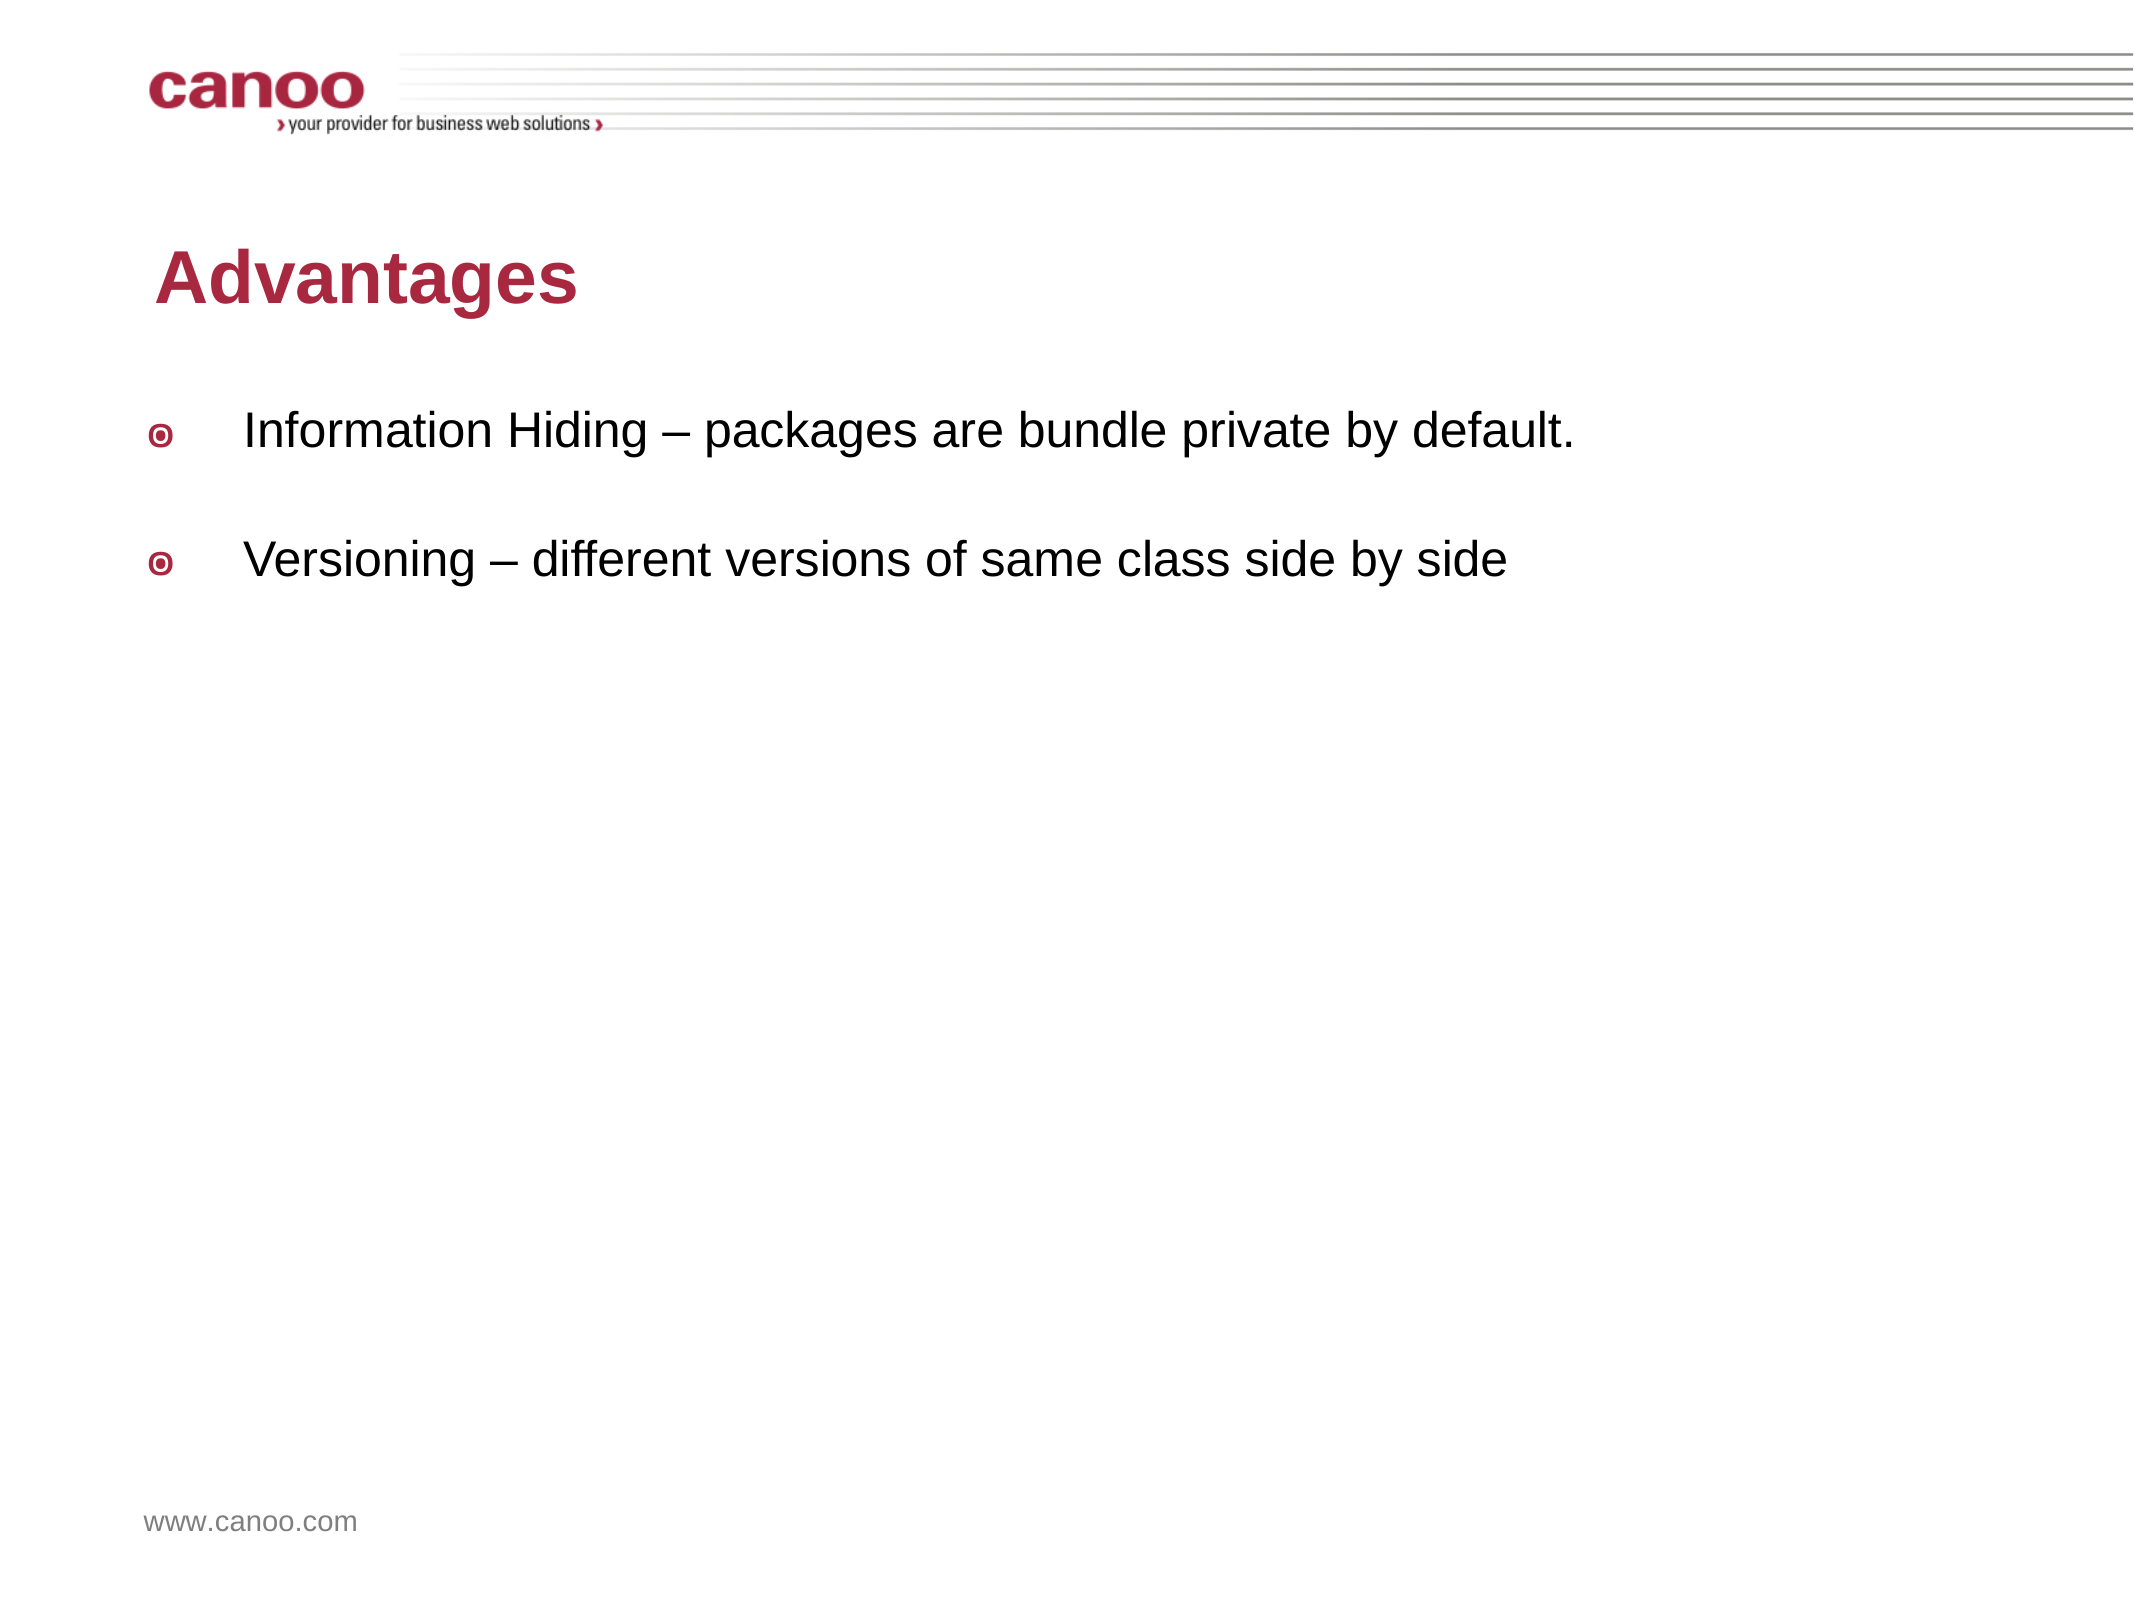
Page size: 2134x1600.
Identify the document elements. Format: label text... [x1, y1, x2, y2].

title Advantages [145, 220, 1961, 328]
list Information Hiding – packages are bundle private by default. Versioning – different versions of same class side by side [145, 391, 1959, 1448]
picture [0, 21, 2134, 188]
